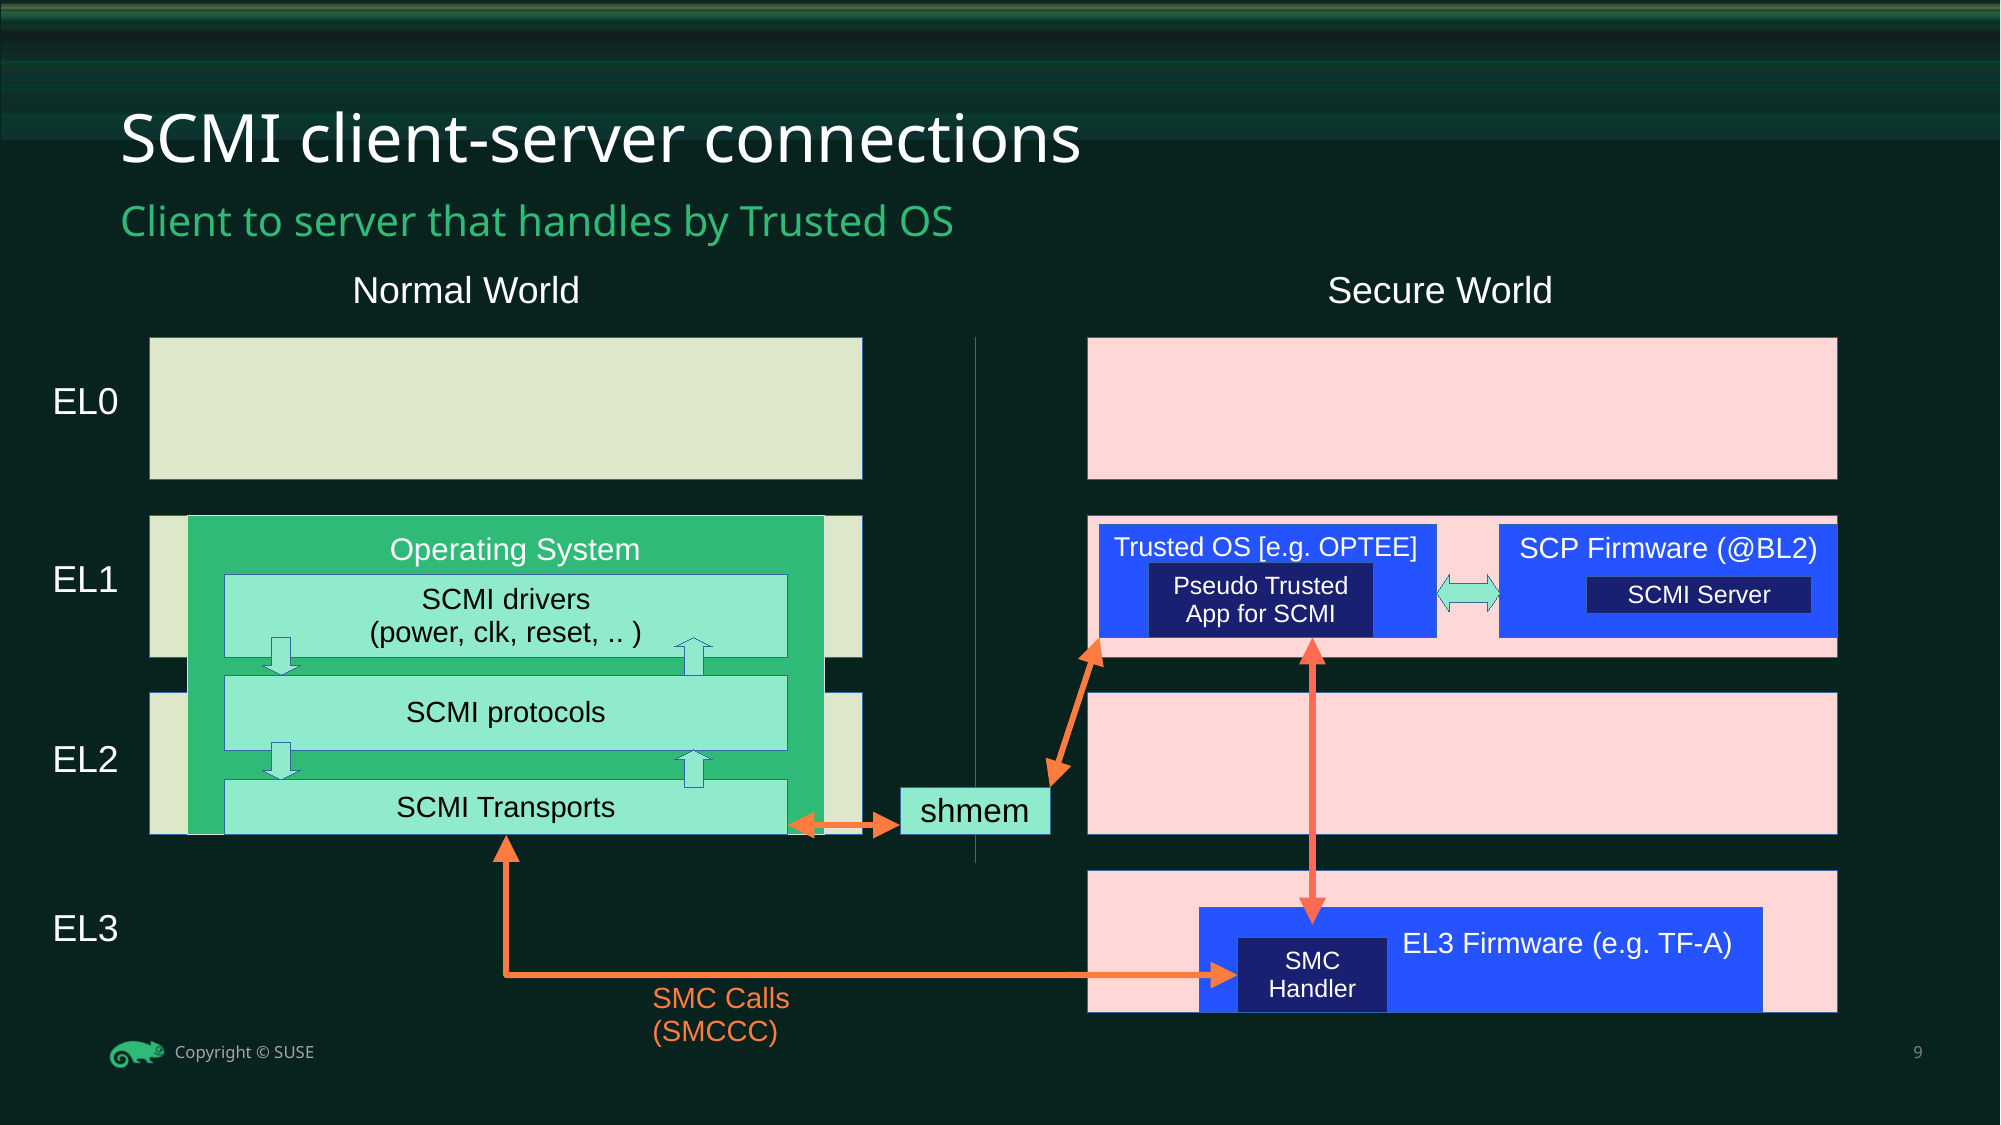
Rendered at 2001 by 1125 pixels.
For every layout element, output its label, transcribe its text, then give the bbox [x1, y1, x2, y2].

text_box SCMI protocols [224, 675, 788, 751]
text_box Pseudo Trusted App for SCMI [1148, 562, 1374, 638]
picture [1, 0, 2001, 140]
text_box EL2 [37, 730, 151, 788]
title SCMI client-server connections [120, 103, 1880, 179]
text_box [149, 515, 863, 835]
text_box Operating System [375, 525, 676, 574]
text_box [1087, 870, 1838, 974]
text_box [1087, 337, 1838, 480]
text_box SCMI Transports [224, 779, 788, 835]
text_box [149, 337, 863, 480]
text_box [815, 828, 863, 835]
text_box EL3 [37, 900, 151, 957]
text_box SMC Handler [1237, 937, 1388, 1013]
text_box [1088, 976, 1237, 1013]
text_box EL1 [37, 550, 151, 608]
text_box [1087, 692, 1309, 835]
text_box Normal World [337, 262, 713, 320]
picture [99, 1031, 175, 1074]
text_box shmem [900, 787, 1051, 835]
text_box SCMI drivers (power, clk, reset, .. ) [224, 574, 788, 658]
text_box SMC Calls (SMCCC) [637, 975, 1088, 1056]
text_box EL0 [37, 372, 151, 430]
text_box [788, 826, 805, 835]
text_box EL3 Firmware (e.g. TF-A) [1387, 919, 1838, 1000]
text_box Secure World [1312, 262, 1688, 320]
text_box [1087, 515, 1838, 658]
text_box [1388, 1000, 1838, 1013]
text_box Trusted OS [e.g. OPTEE] [1099, 524, 1437, 638]
text_box SCP Firmware (@BL2) [1499, 524, 1838, 638]
text_box [1100, 638, 1311, 658]
list Client to server that handles by Trusted OS [120, 189, 1880, 300]
text_box [1316, 692, 1838, 835]
text_box SCMI Server [1586, 576, 1812, 614]
